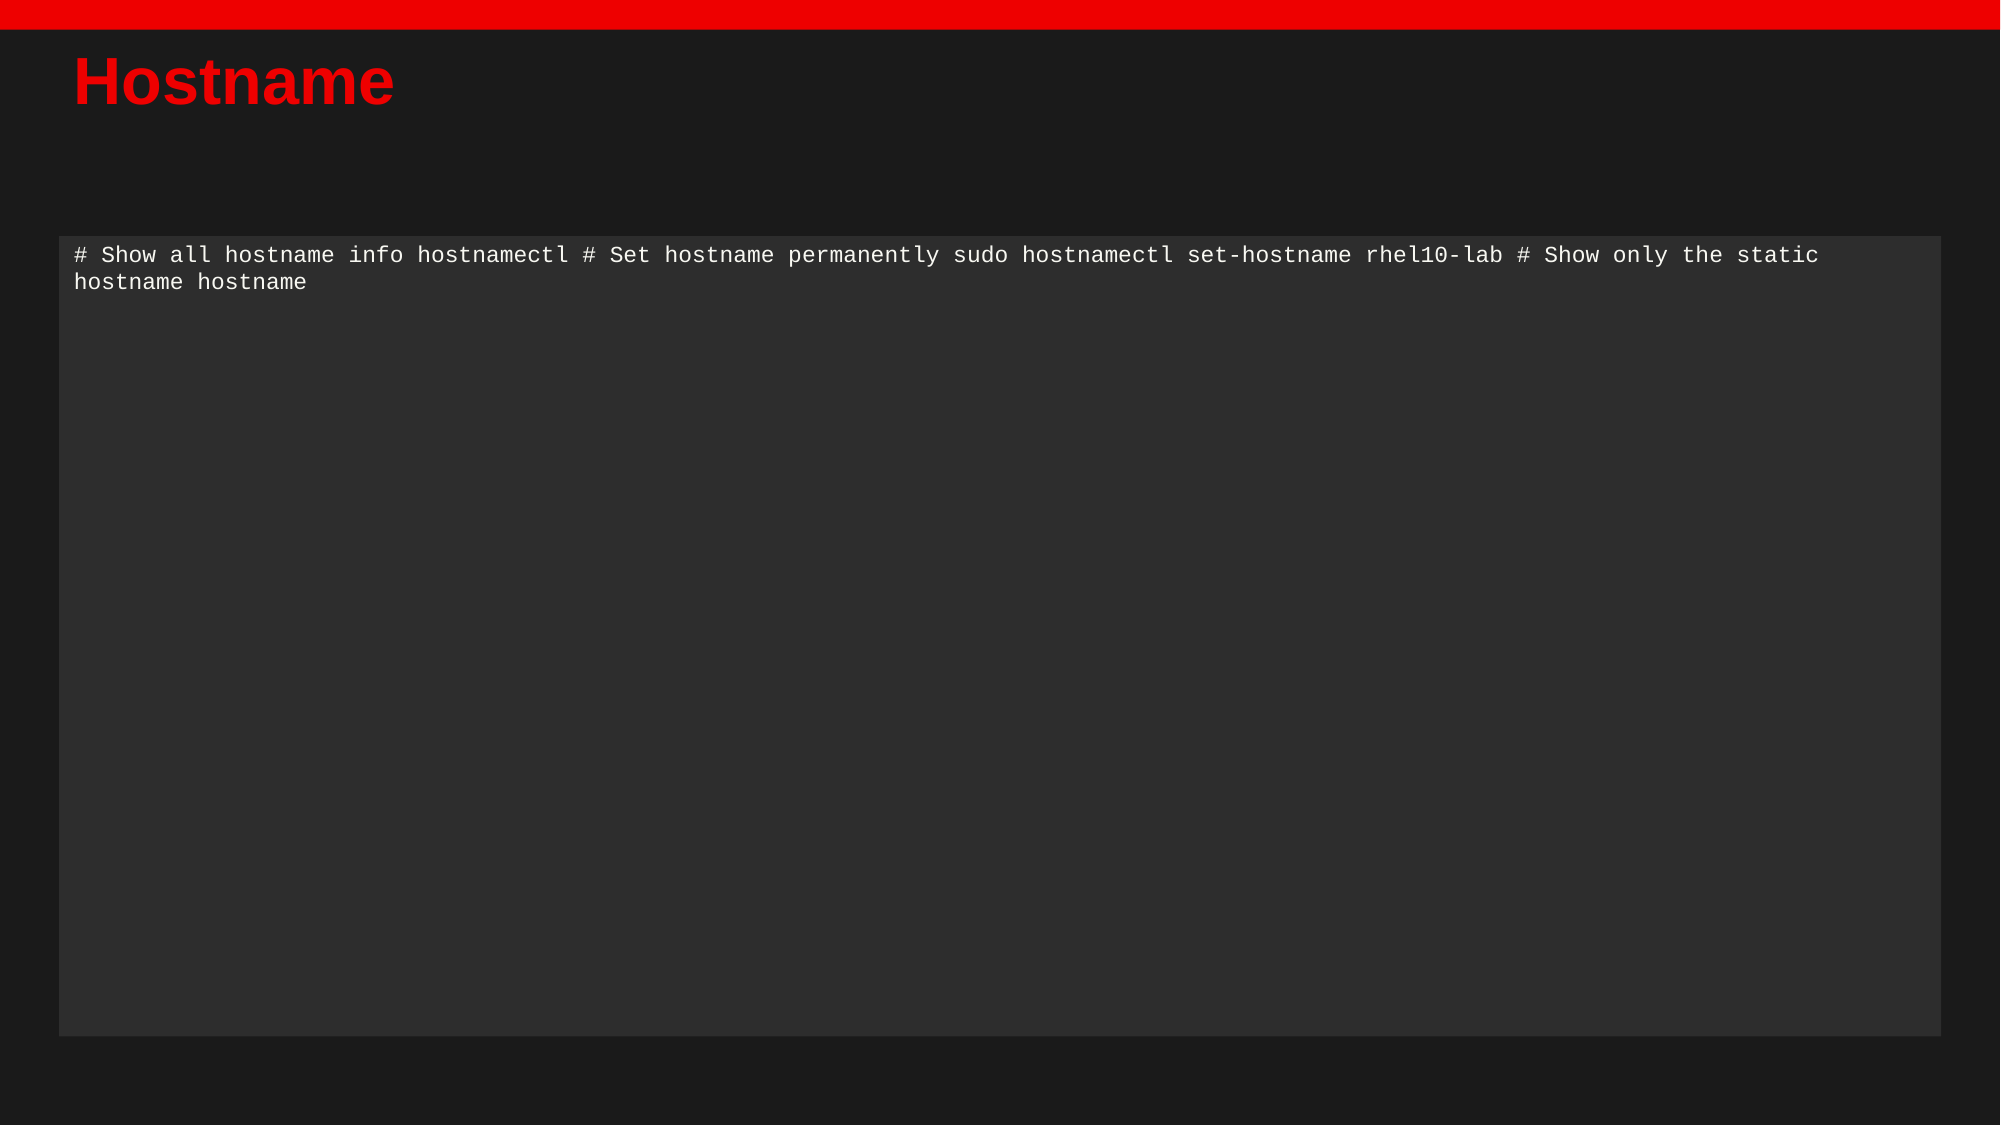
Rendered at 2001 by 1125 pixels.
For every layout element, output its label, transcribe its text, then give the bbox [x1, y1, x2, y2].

text_box Hostname [59, 36, 1942, 208]
text_box # Show all hostname info hostnamectl # Set hostname permanently sudo hostnamectl set-hostname rhel10-lab # Show only the static hostname hostname [59, 236, 1942, 1037]
text_box [0, 0, 2001, 30]
